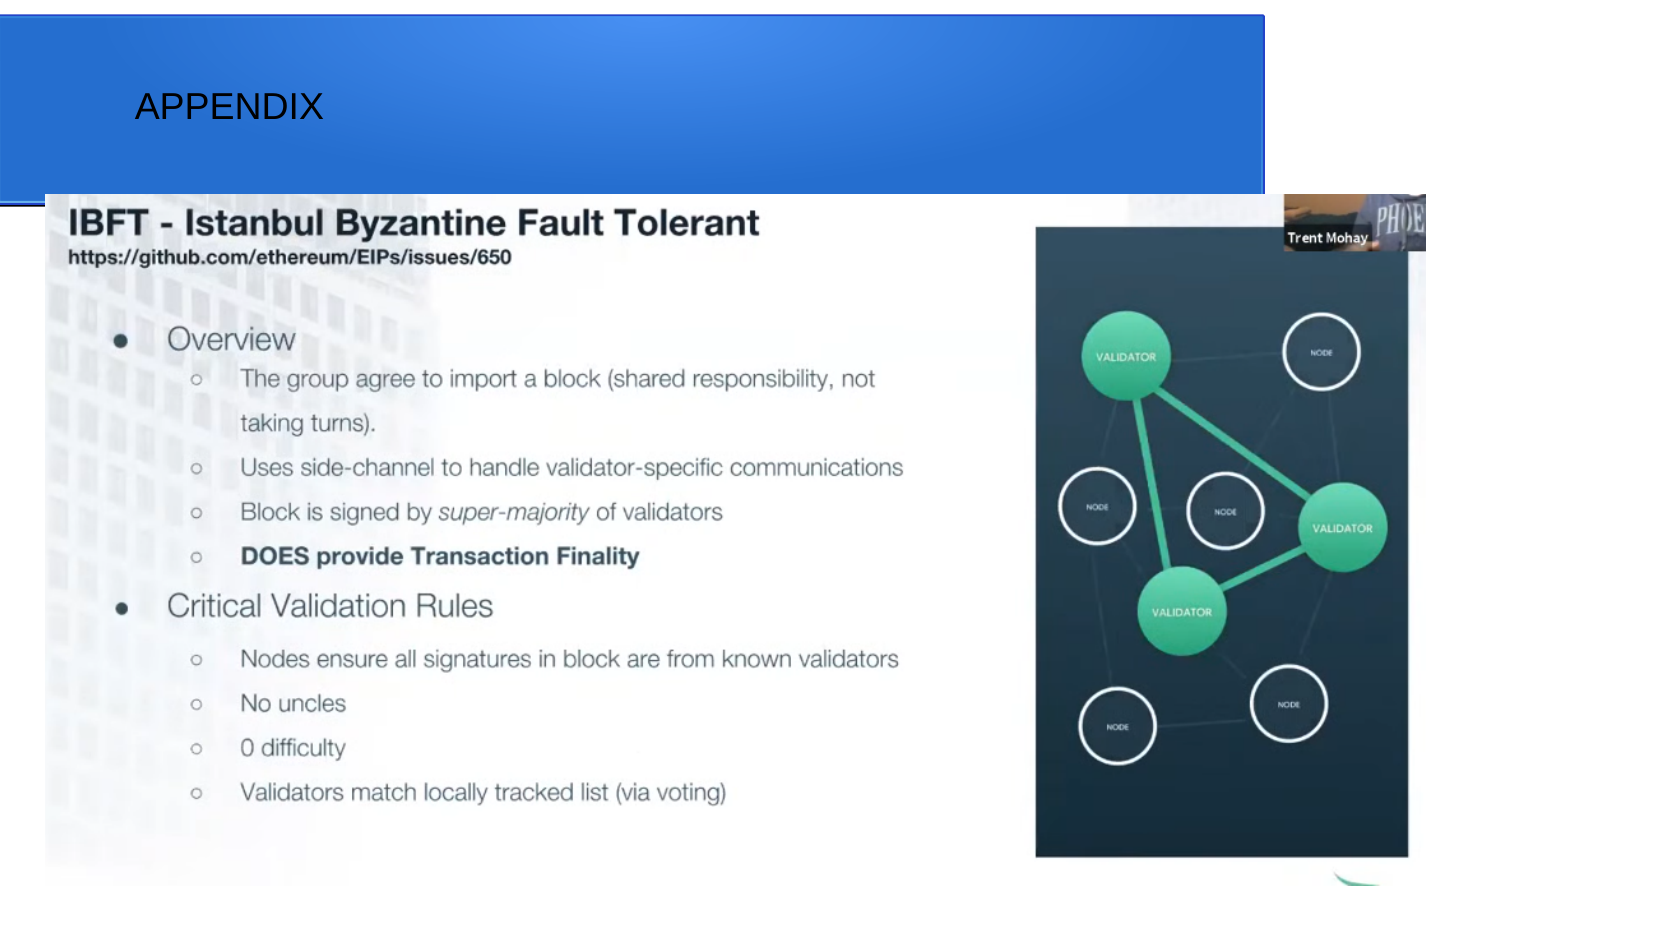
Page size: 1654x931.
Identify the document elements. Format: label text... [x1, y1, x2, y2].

text_box APPENDIX [120, 78, 552, 181]
picture [45, 194, 1426, 886]
